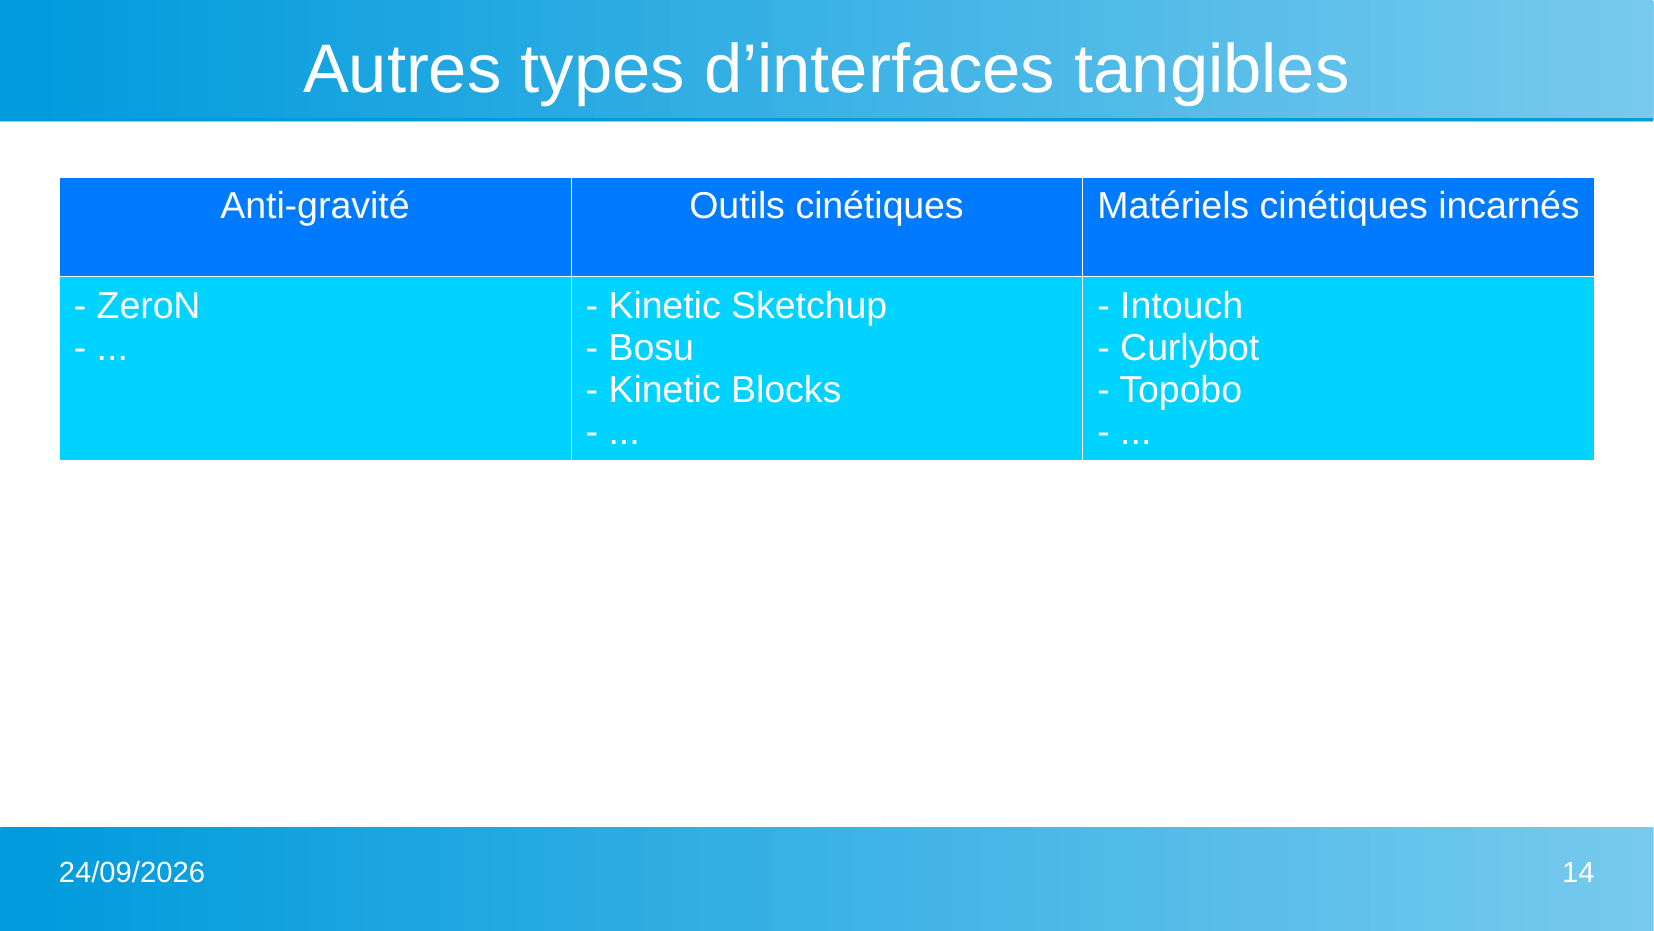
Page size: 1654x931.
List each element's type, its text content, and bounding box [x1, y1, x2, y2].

table_header Anti-gravité [60, 178, 571, 276]
title Autres types d’interfaces tangibles [59, 29, 1595, 108]
table_header Matériels cinétiques incarnés [1083, 178, 1594, 276]
table_cell - Kinetic Sketchup - Bosu - Kinetic Blocks - ... [572, 277, 1082, 460]
table_cell - ZeroN - ... [60, 277, 571, 460]
table_header Outils cinétiques [572, 178, 1082, 276]
table_cell - Intouch - Curlybot - Topobo - ... [1083, 277, 1594, 460]
